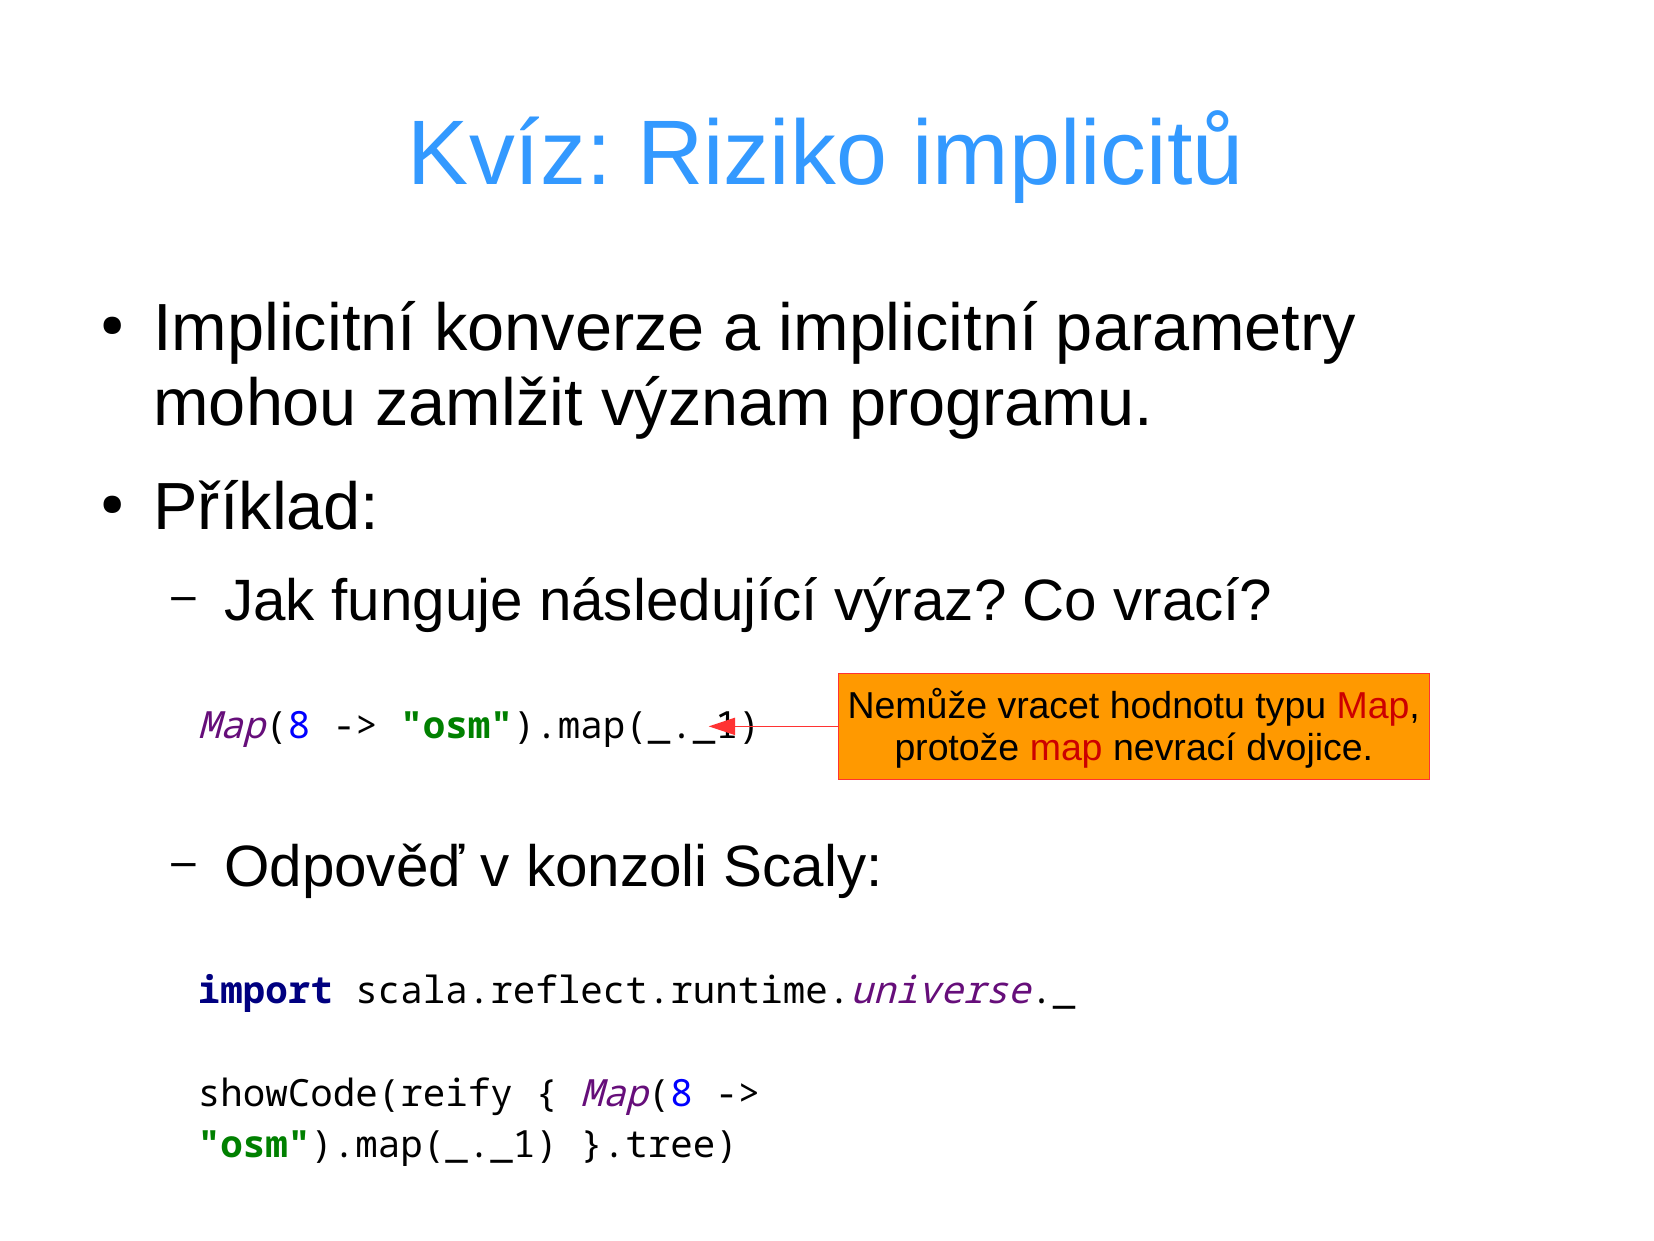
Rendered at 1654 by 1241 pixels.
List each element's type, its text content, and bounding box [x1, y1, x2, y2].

text_box Map(8 -> "osm").map(_._1) [183, 690, 792, 750]
title Kvíz: Riziko implicitů [82, 49, 1571, 257]
text_box import scala.reflect.runtime.universe._ showCode(reify { Map(8 -> "osm").map(_._1) }.tree) [183, 956, 1247, 1134]
list Implicitní konverze a implicitní parametry mohou zamlžit význam programu. Příklad: Jak funguje následující výraz? Co vrací? Odpověď v konzoli Scaly: [82, 290, 1571, 1010]
text_box Nemůže vracet hodnotu typu Map, protože map nevrací dvojice. [838, 673, 1430, 780]
